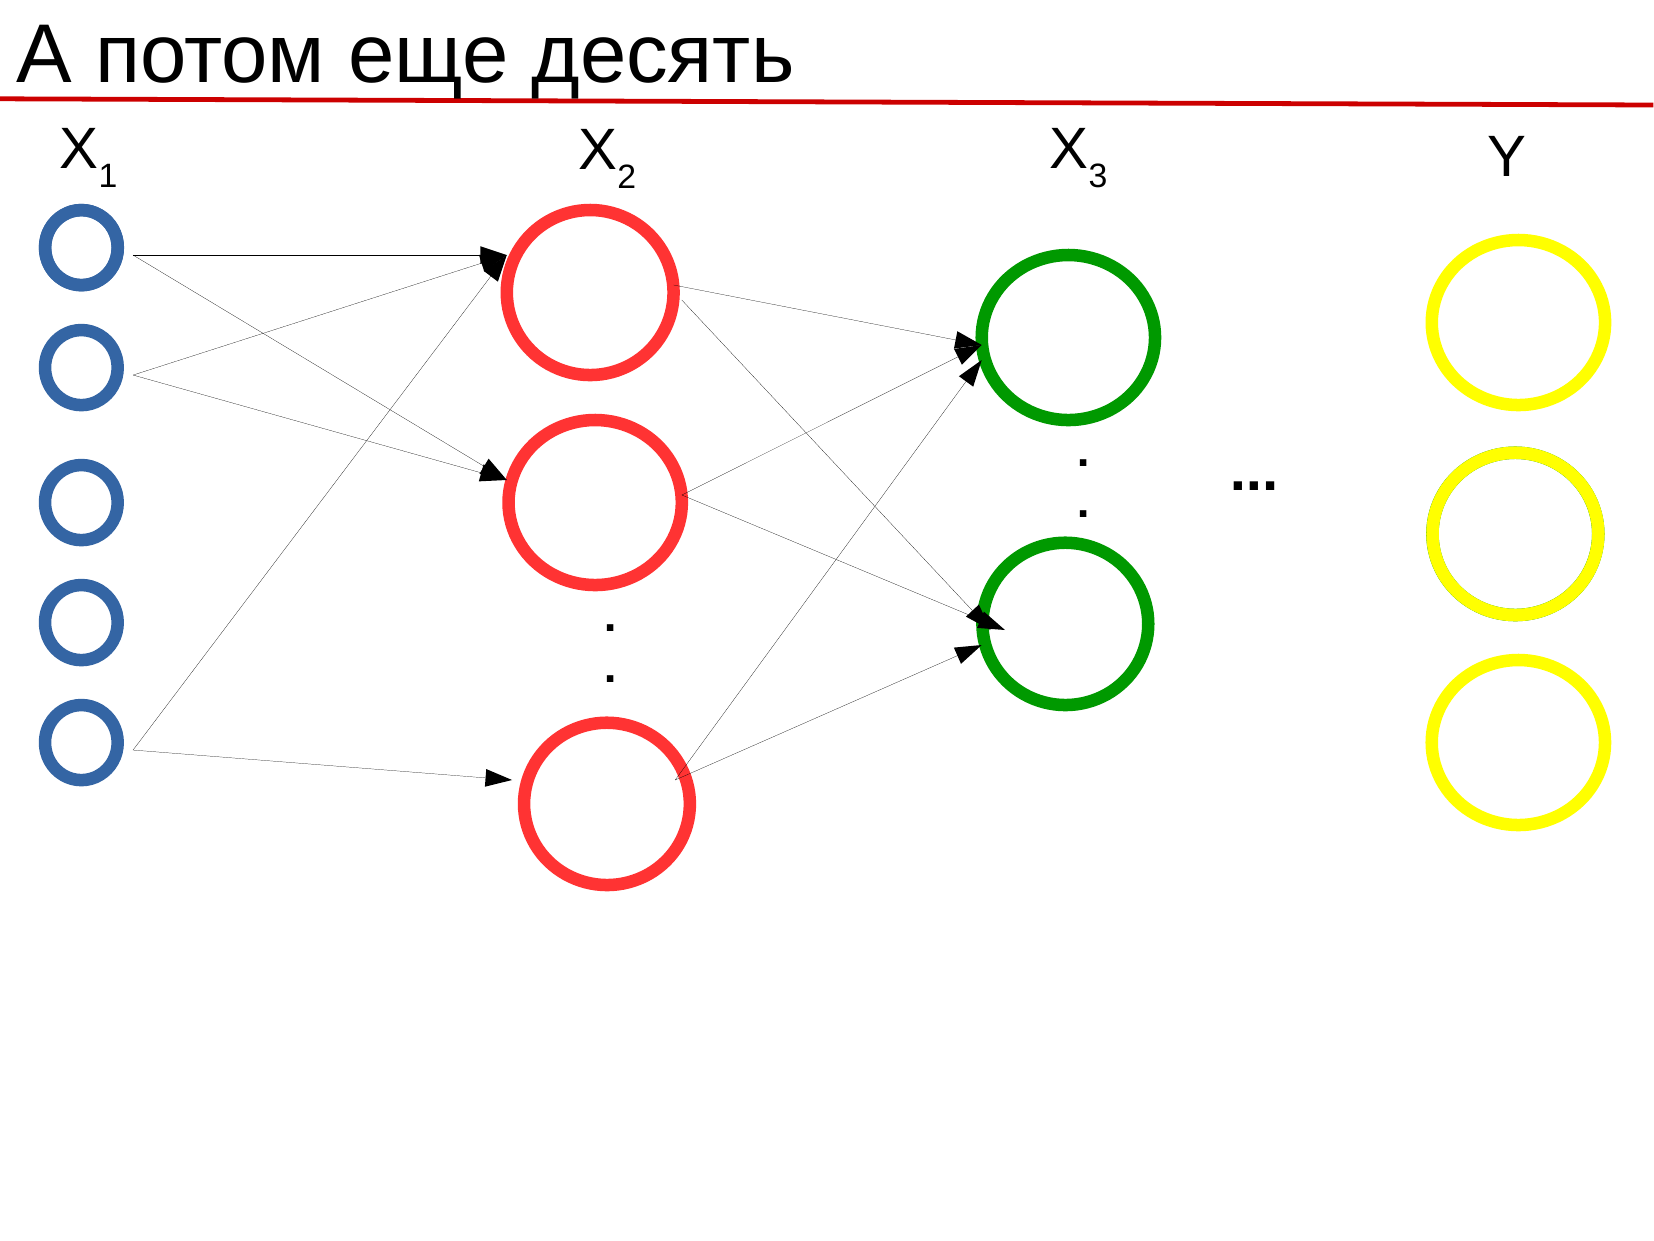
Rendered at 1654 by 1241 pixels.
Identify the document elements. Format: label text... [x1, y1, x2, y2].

text_box . . [1062, 417, 1120, 535]
text_box X2 [564, 109, 661, 269]
text_box А потом еще десять [1, 0, 1411, 109]
text_box X1 [45, 108, 166, 267]
text_box . . [588, 582, 647, 700]
text_box Y [1472, 116, 1606, 233]
text_box X3 [1035, 108, 1156, 267]
text_box ... [1215, 430, 1366, 511]
